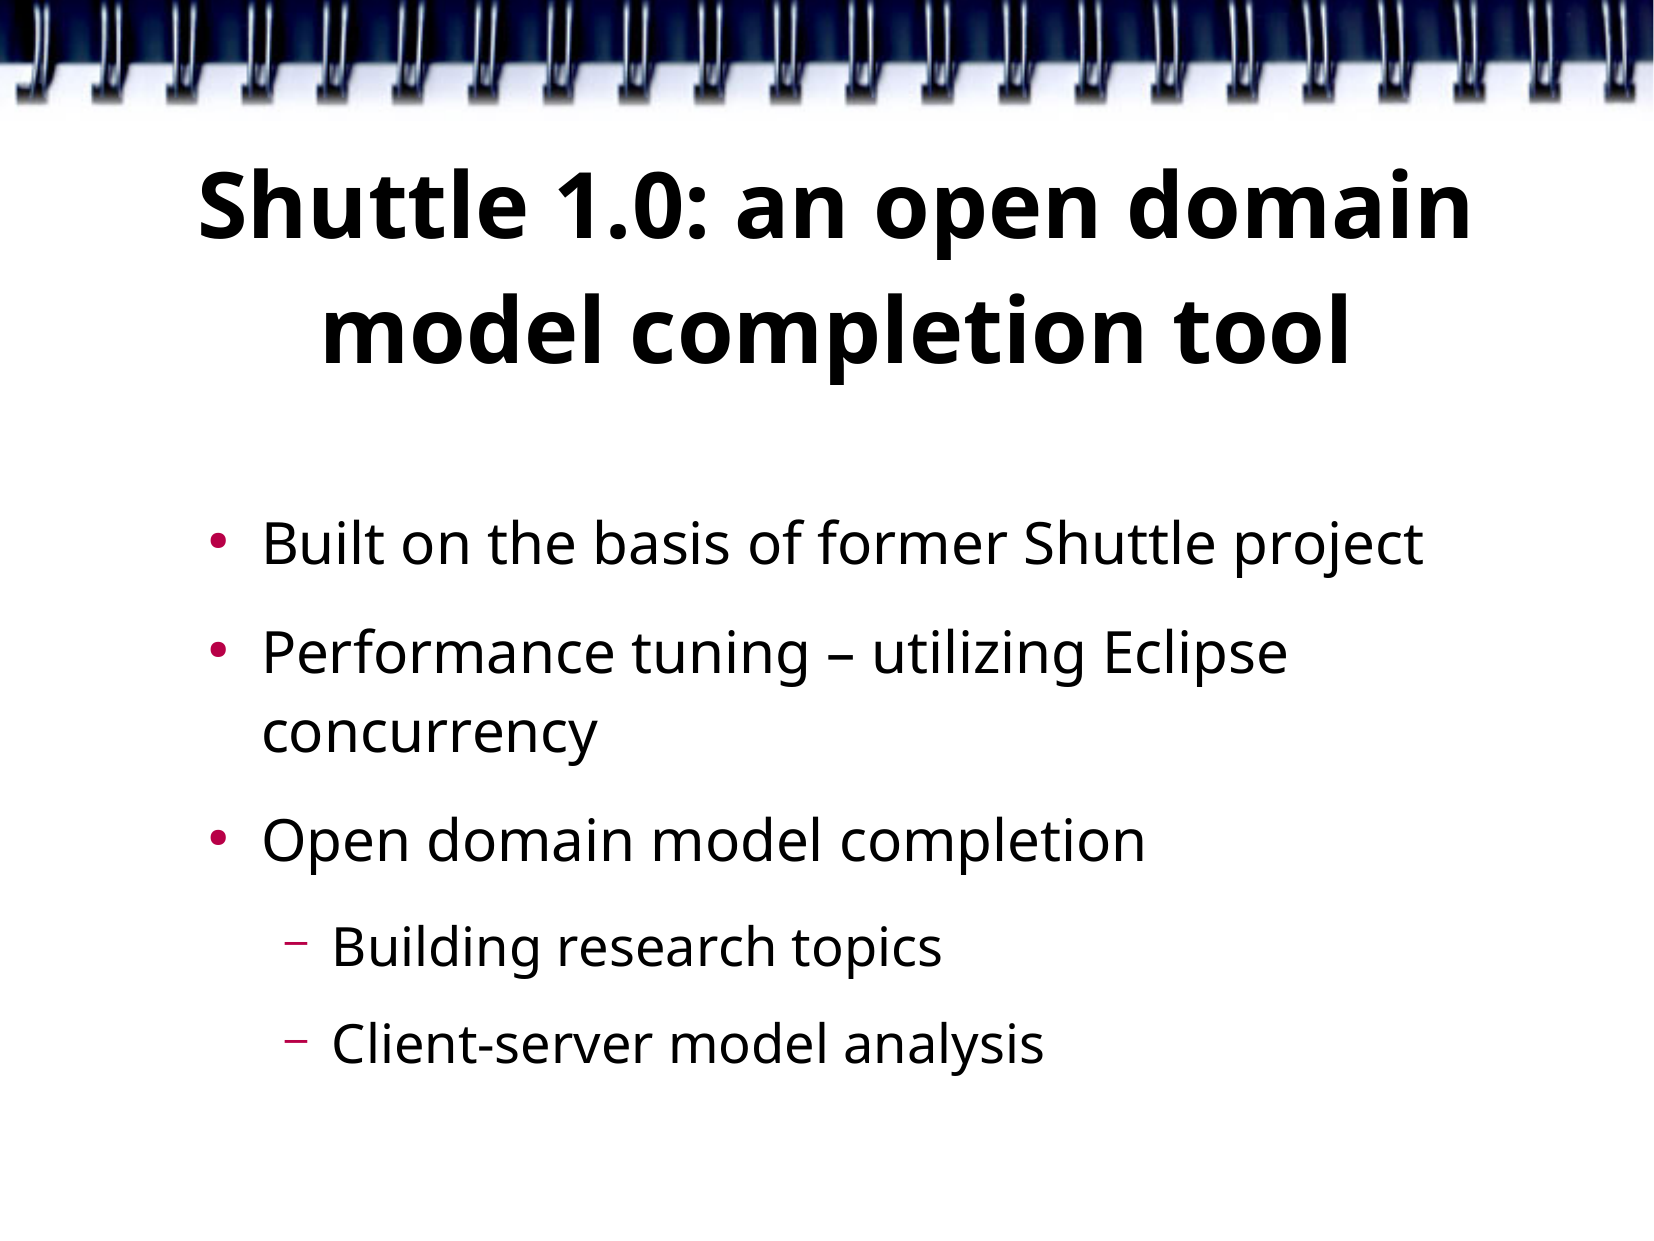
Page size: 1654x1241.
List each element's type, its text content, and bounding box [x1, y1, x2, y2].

title Shuttle 1.0: an open domain model completion tool [139, 156, 1535, 375]
list Built on the basis of former Shuttle project Performance tuning – utilizing Eclipse concurrency Open domain model completion Building research topics Client-server model analysis [190, 502, 1472, 1142]
picture [0, 0, 1654, 121]
